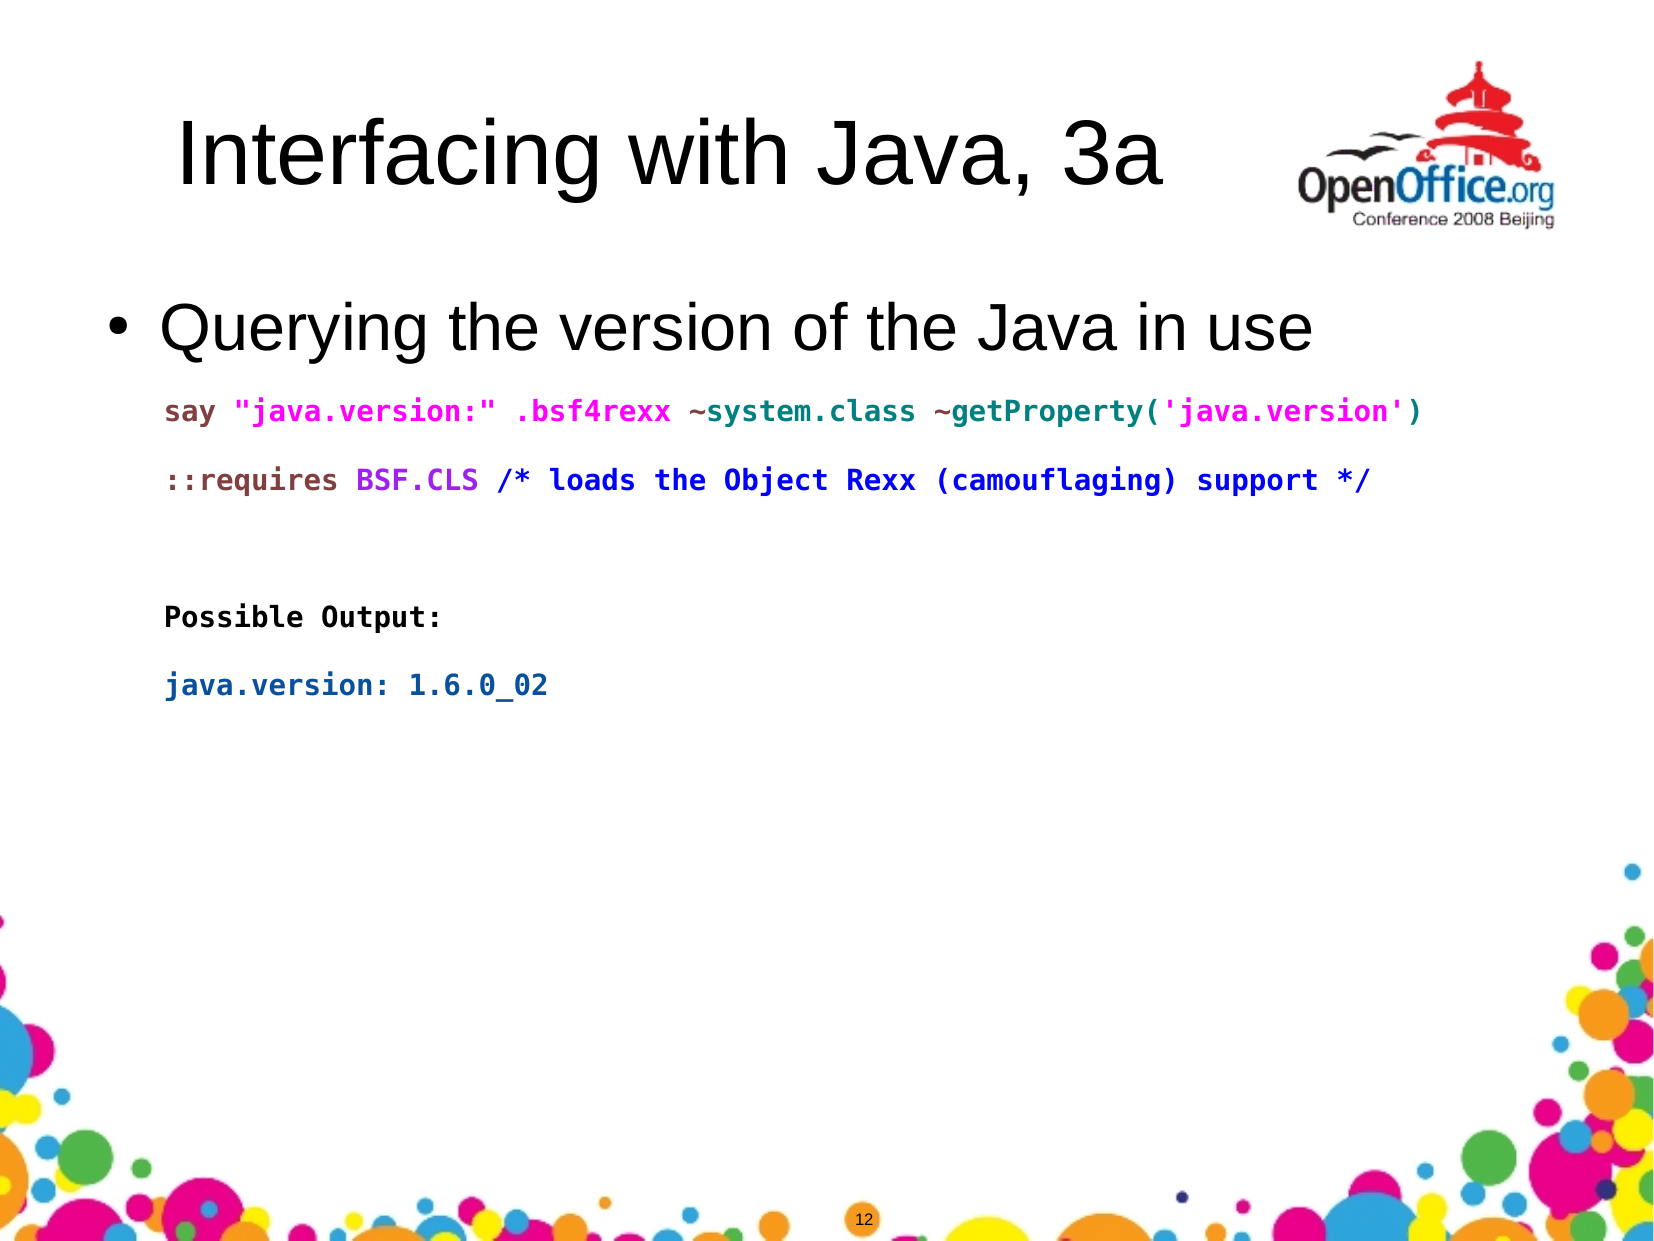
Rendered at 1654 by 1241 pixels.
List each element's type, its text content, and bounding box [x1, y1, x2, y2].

list Querying the version of the Java in use say "java.version:" .bsf4rexx ~system.class ~getProperty('java.version') ::requires BSF.CLS /* loads the Object Rexx (camouflaging) support */ Possible Output: java.version: 1.6.0_02 [88, 290, 1577, 1094]
picture [1285, 51, 1569, 250]
picture [0, 810, 1654, 1241]
title Interfacing with Java, 3a [82, 56, 1258, 250]
